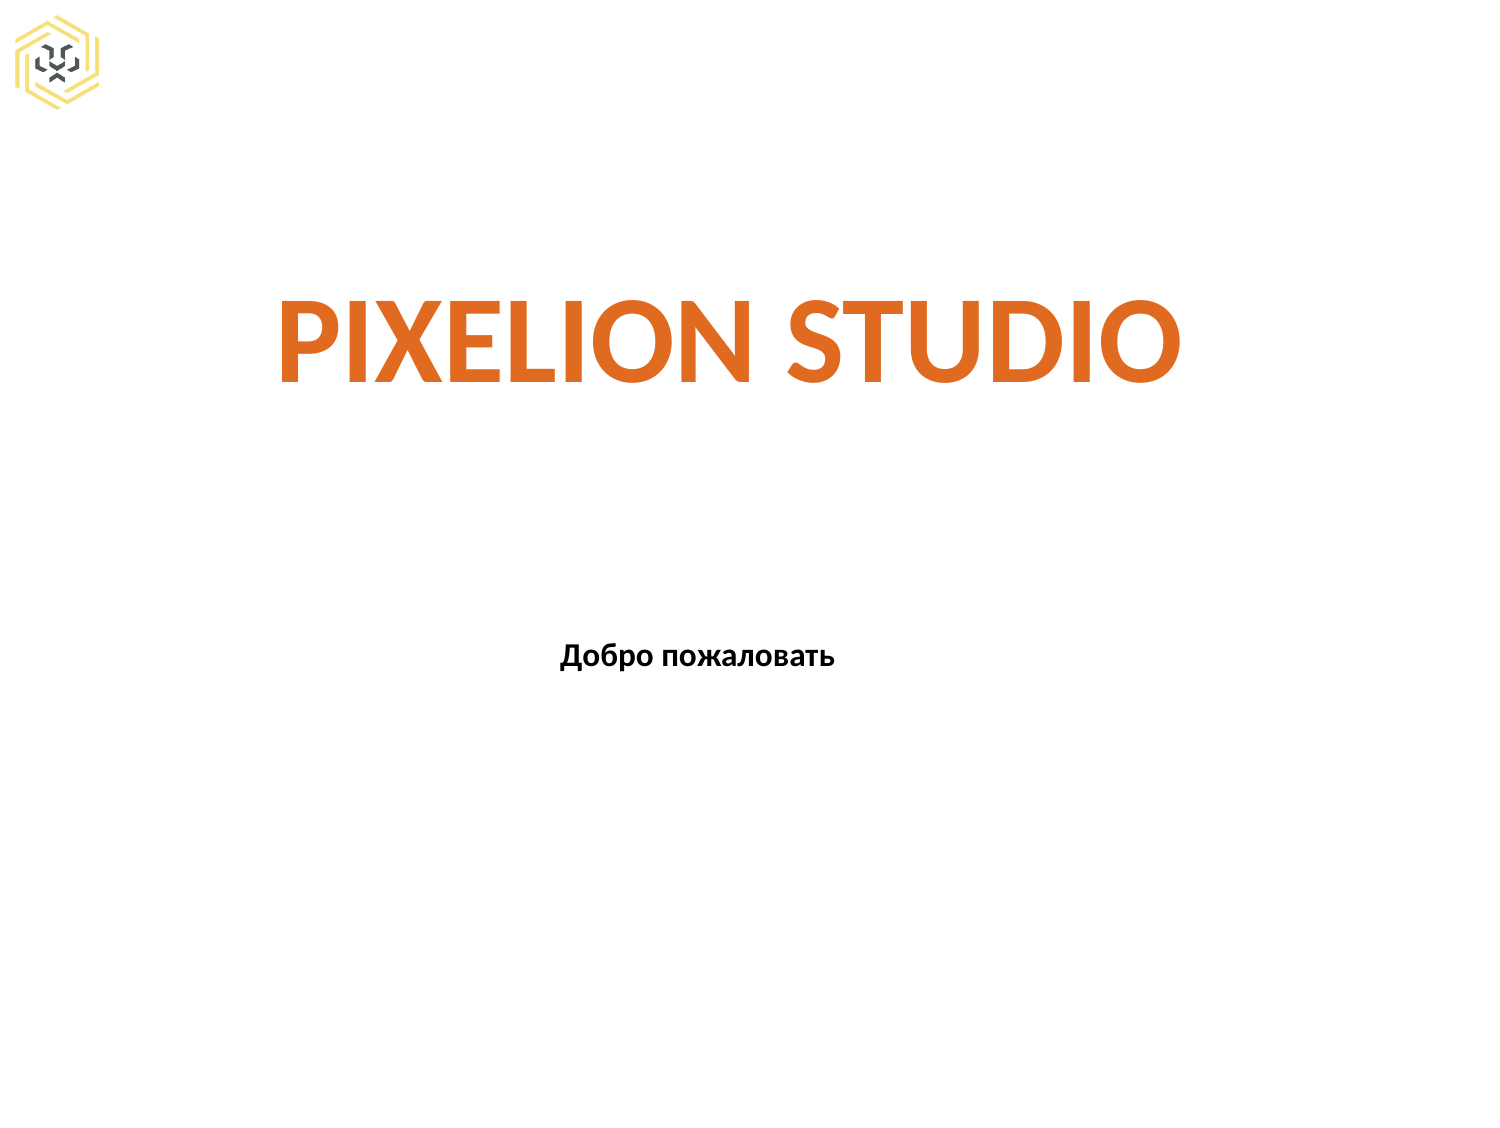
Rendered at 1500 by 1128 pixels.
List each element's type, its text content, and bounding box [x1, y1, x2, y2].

text_box Добро пожаловать [156, 624, 1251, 704]
text_box PIXELION STUDIO [187, 281, 1282, 438]
picture [15, 15, 99, 110]
